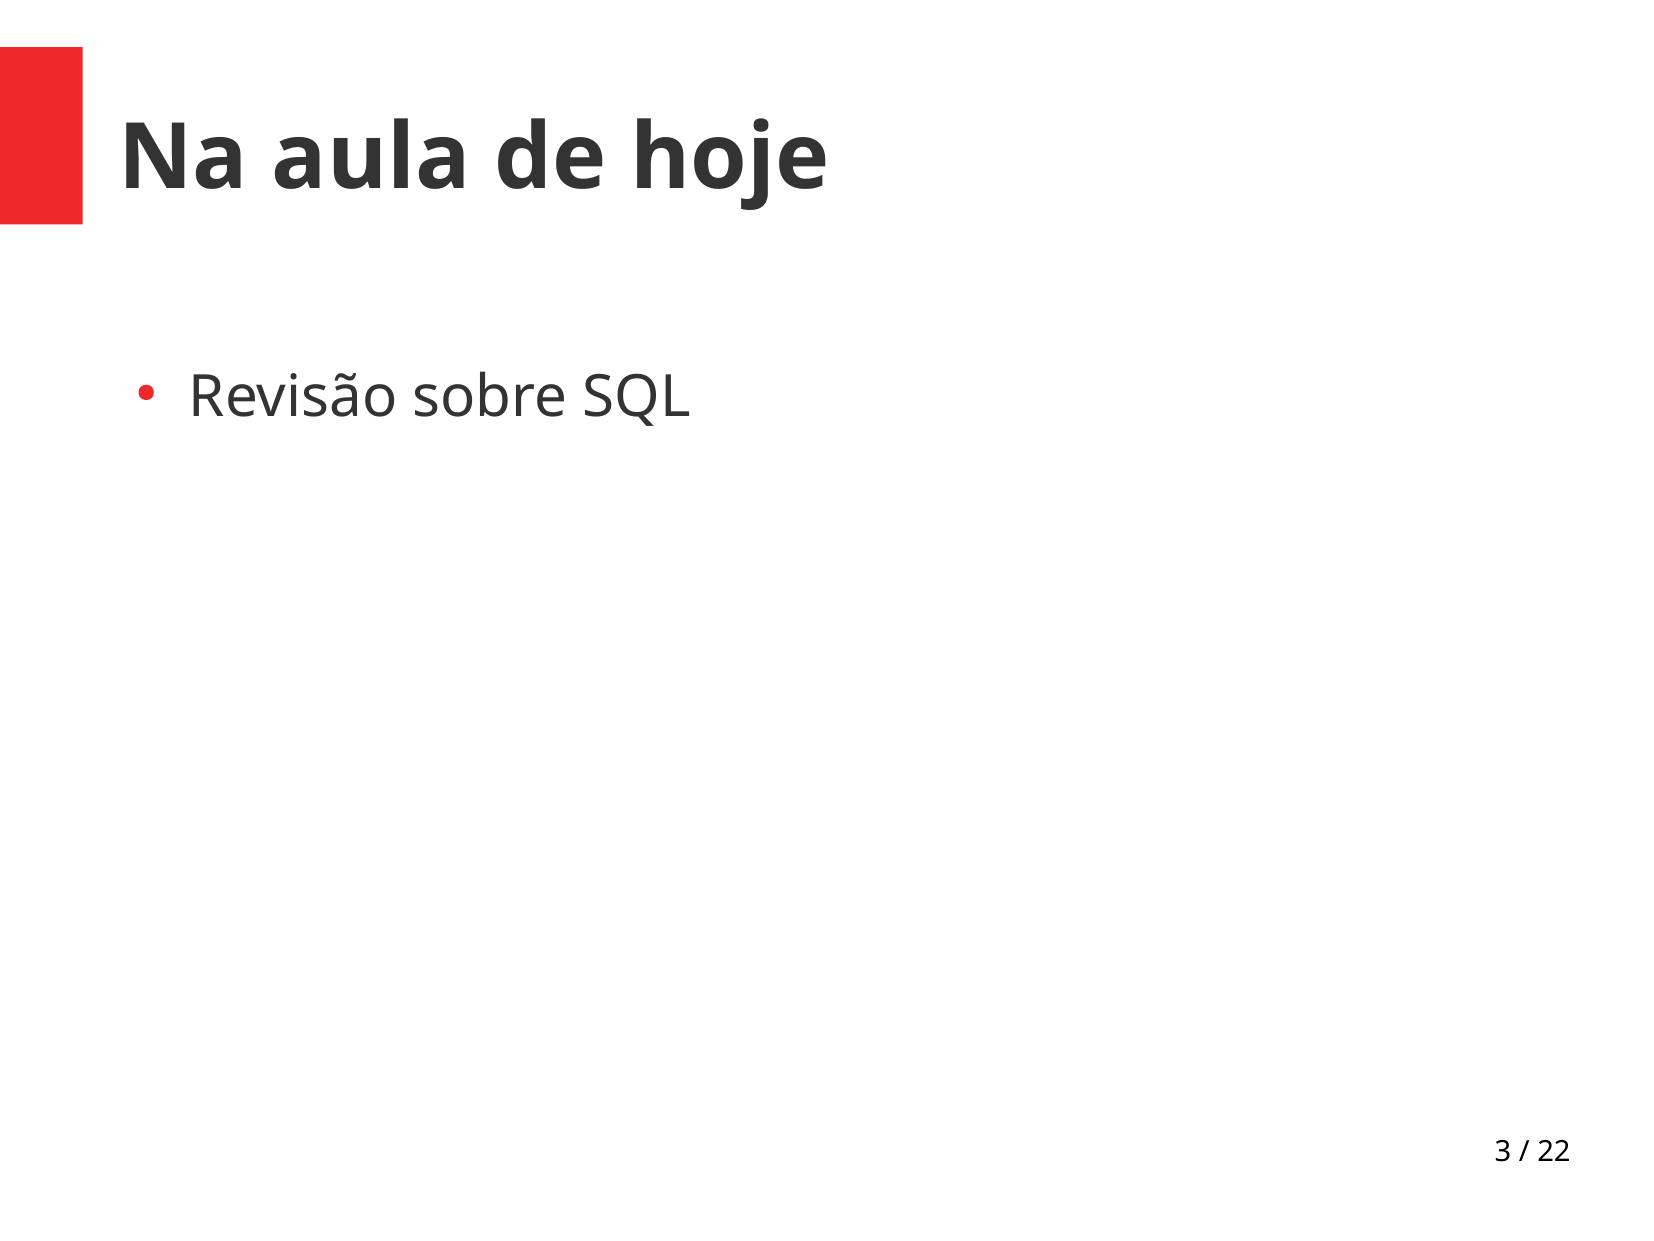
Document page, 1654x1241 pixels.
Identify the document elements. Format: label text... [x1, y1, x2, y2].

list Revisão sobre SQL [118, 354, 1536, 1074]
title Na aula de hoje [118, 49, 1571, 257]
